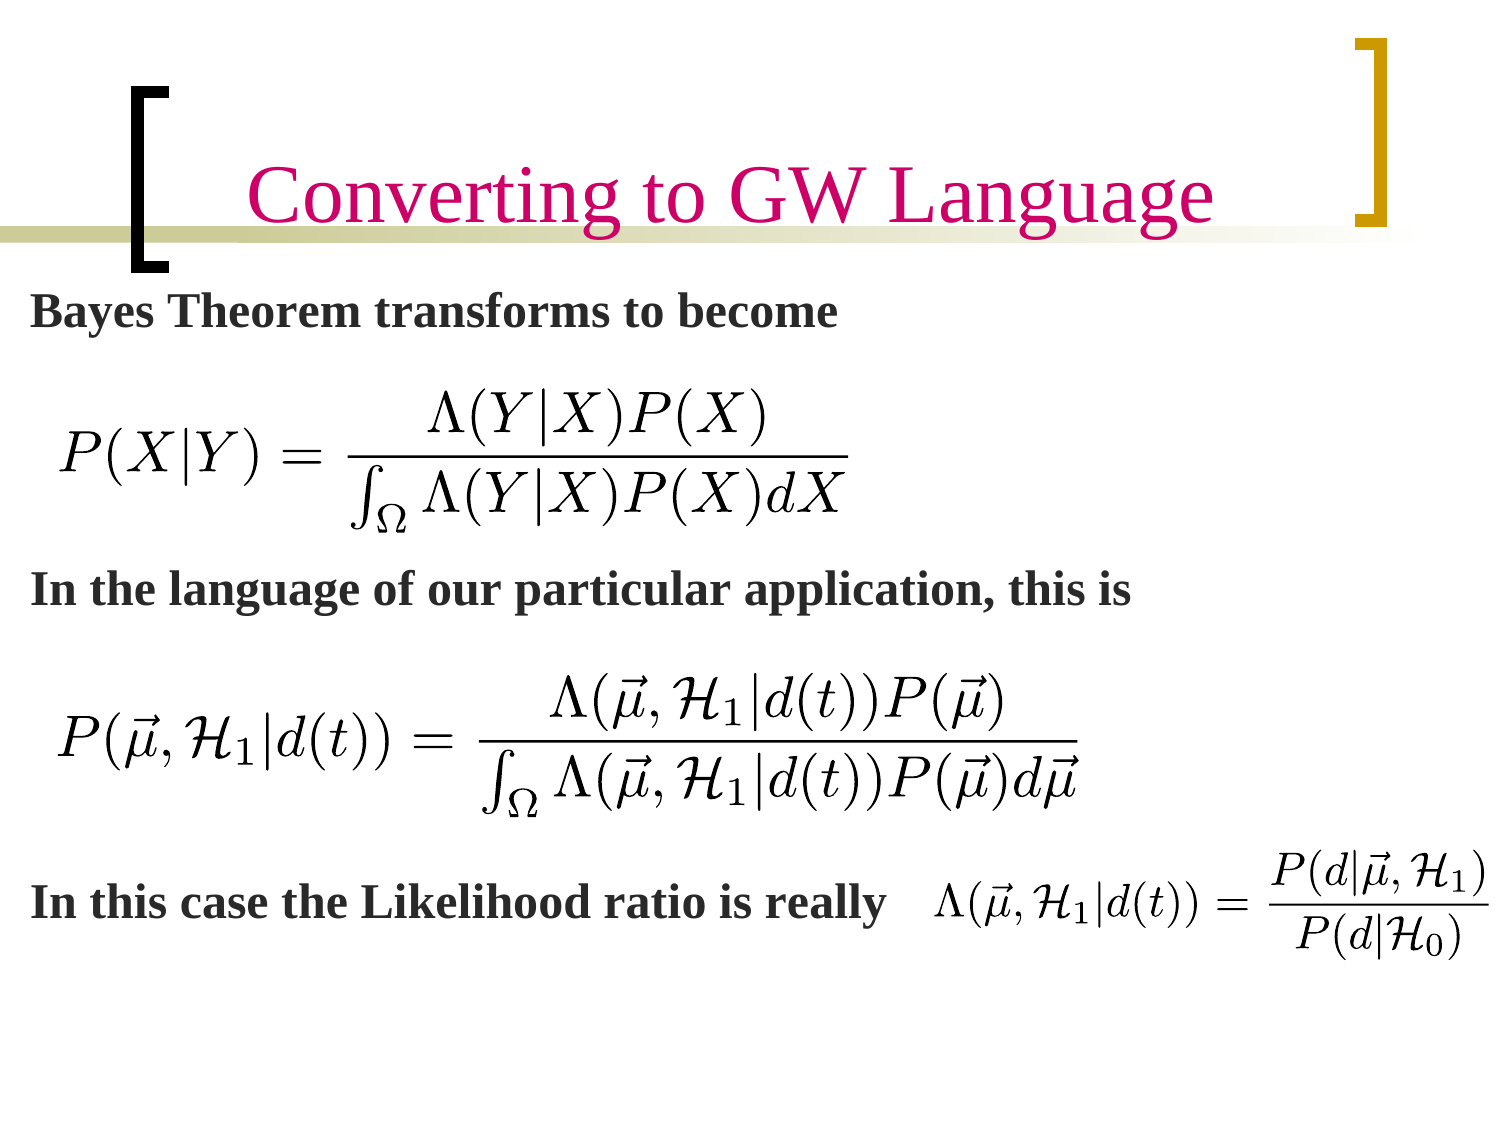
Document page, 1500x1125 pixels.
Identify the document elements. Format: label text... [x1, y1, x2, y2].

text_box Bayes Theorem transforms to become [15, 270, 852, 345]
title Converting to GW Language [161, 15, 1336, 248]
text_box [932, 849, 1489, 961]
text_box In this case the Likelihood ratio is really [15, 860, 903, 936]
text_box In the language of our particular application, this is [15, 547, 1146, 623]
text_box [56, 388, 849, 533]
text_box [55, 672, 1081, 818]
